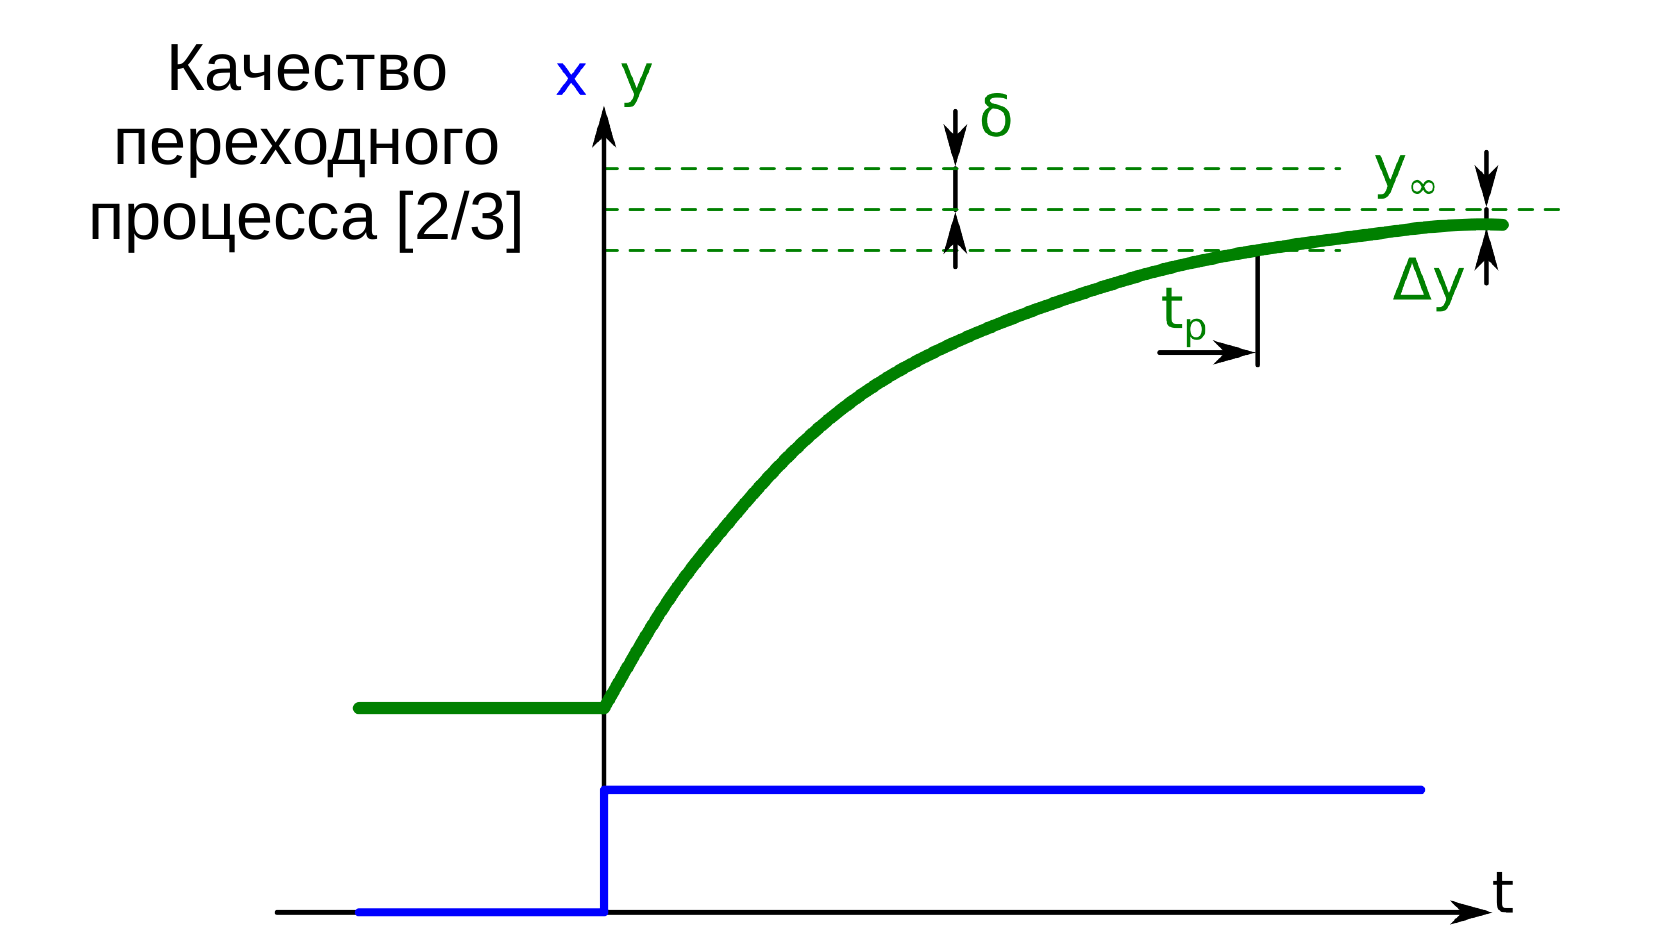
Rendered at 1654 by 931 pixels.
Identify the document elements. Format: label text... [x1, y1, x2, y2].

title Качество переходного процесса [2/3] [23, 29, 236, 254]
picture [236, 13, 1625, 931]
